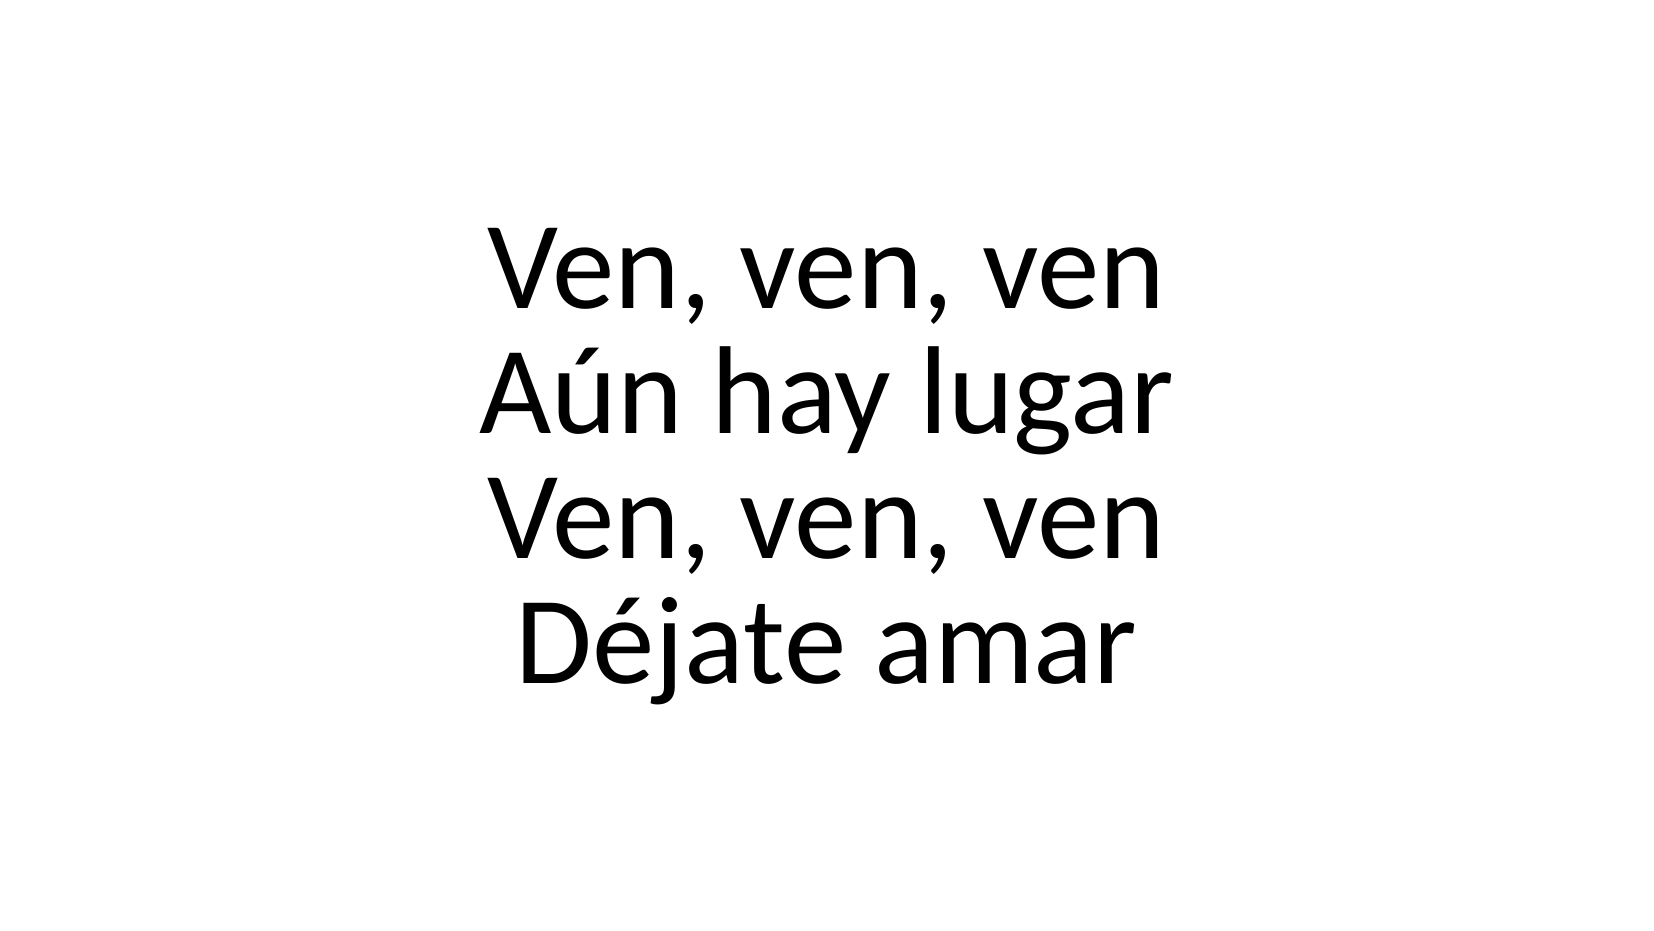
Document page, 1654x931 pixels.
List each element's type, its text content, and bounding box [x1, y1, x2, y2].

title Ven, ven, ven Aún hay lugar Ven, ven, ven Déjate amar [0, 0, 1654, 931]
